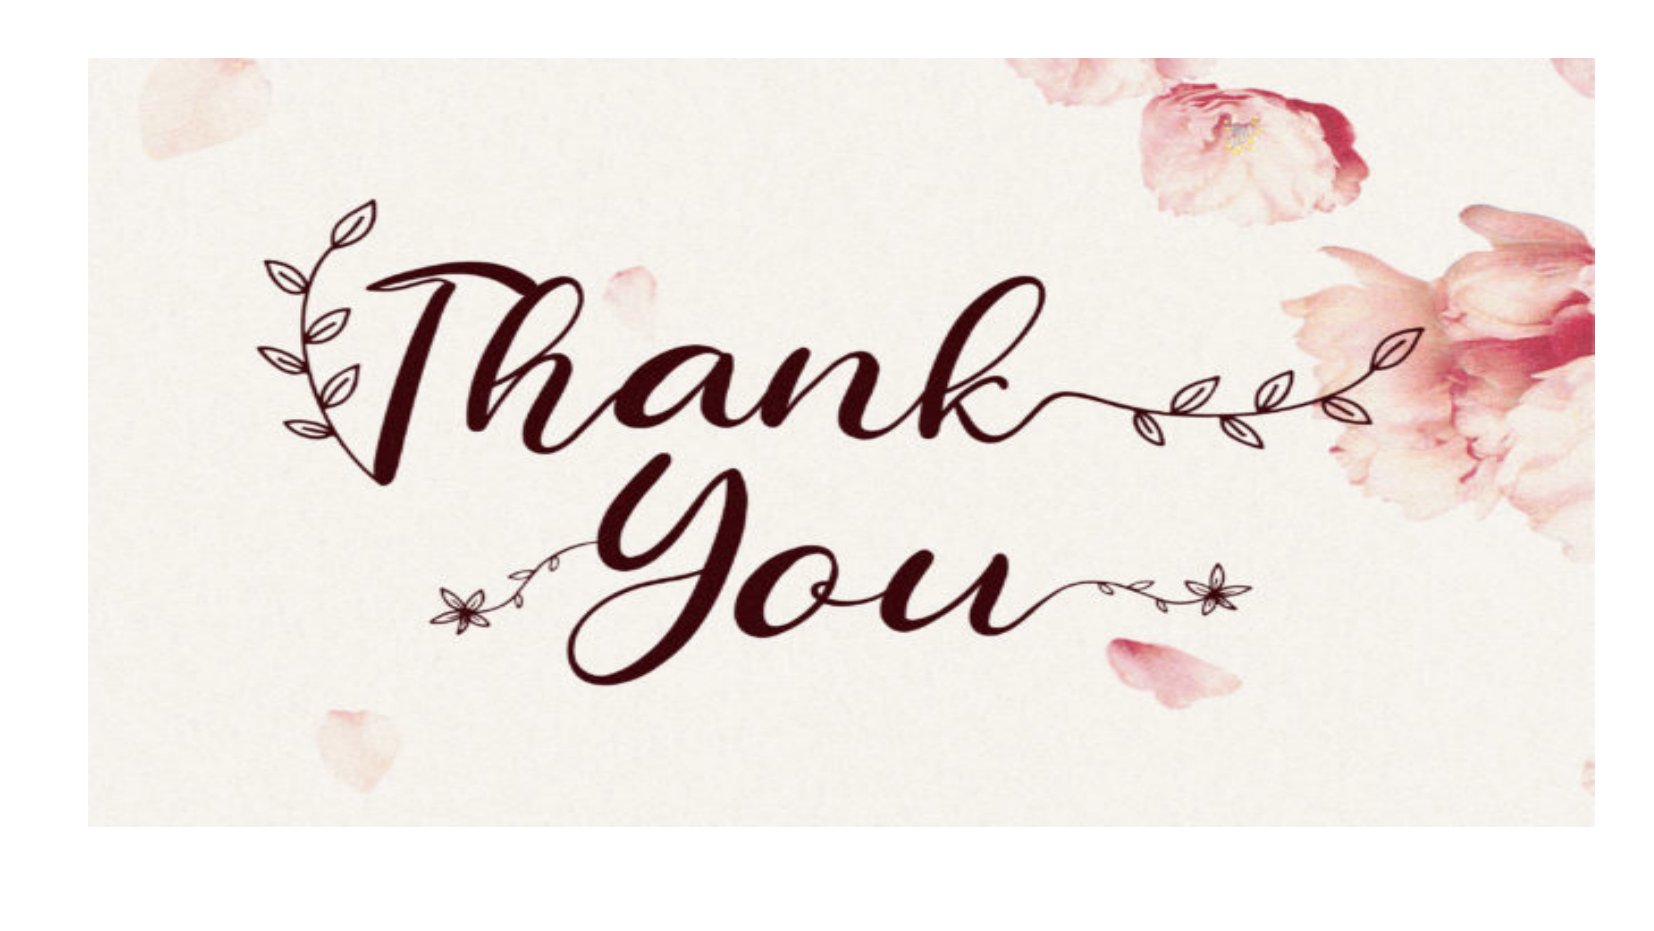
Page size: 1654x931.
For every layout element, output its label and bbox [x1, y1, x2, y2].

picture [88, 58, 1595, 827]
